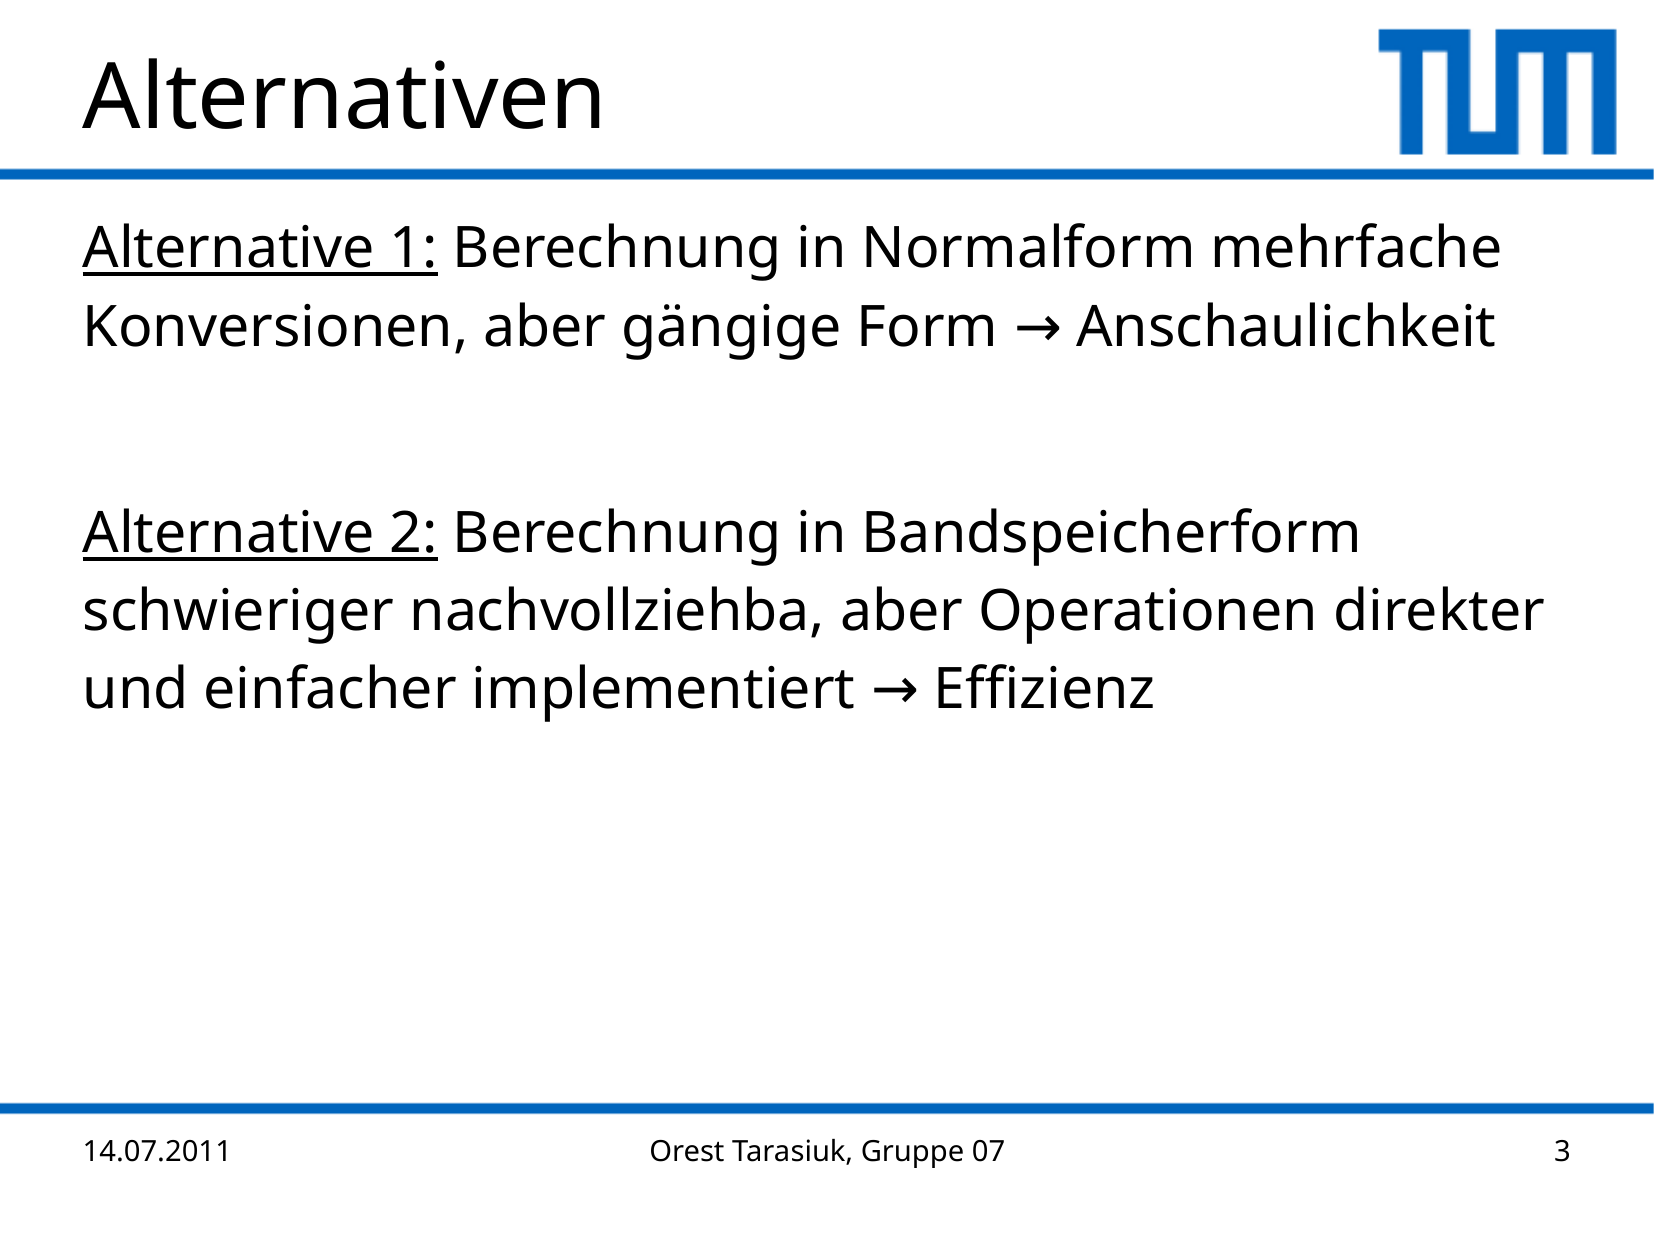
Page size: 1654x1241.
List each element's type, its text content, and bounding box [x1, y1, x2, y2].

picture [0, 0, 1654, 1241]
title Alternativen [82, 41, 1359, 145]
list Alternative 1: Berechnung in Normalform mehrfache Konversionen, aber gängige Form → Anschaulichkeit Alternative 2: Berechnung in Bandspeicherform schwieriger nachvollziehba, aber Operationen direkter und einfacher implementiert → Effizienz [82, 206, 1571, 1026]
